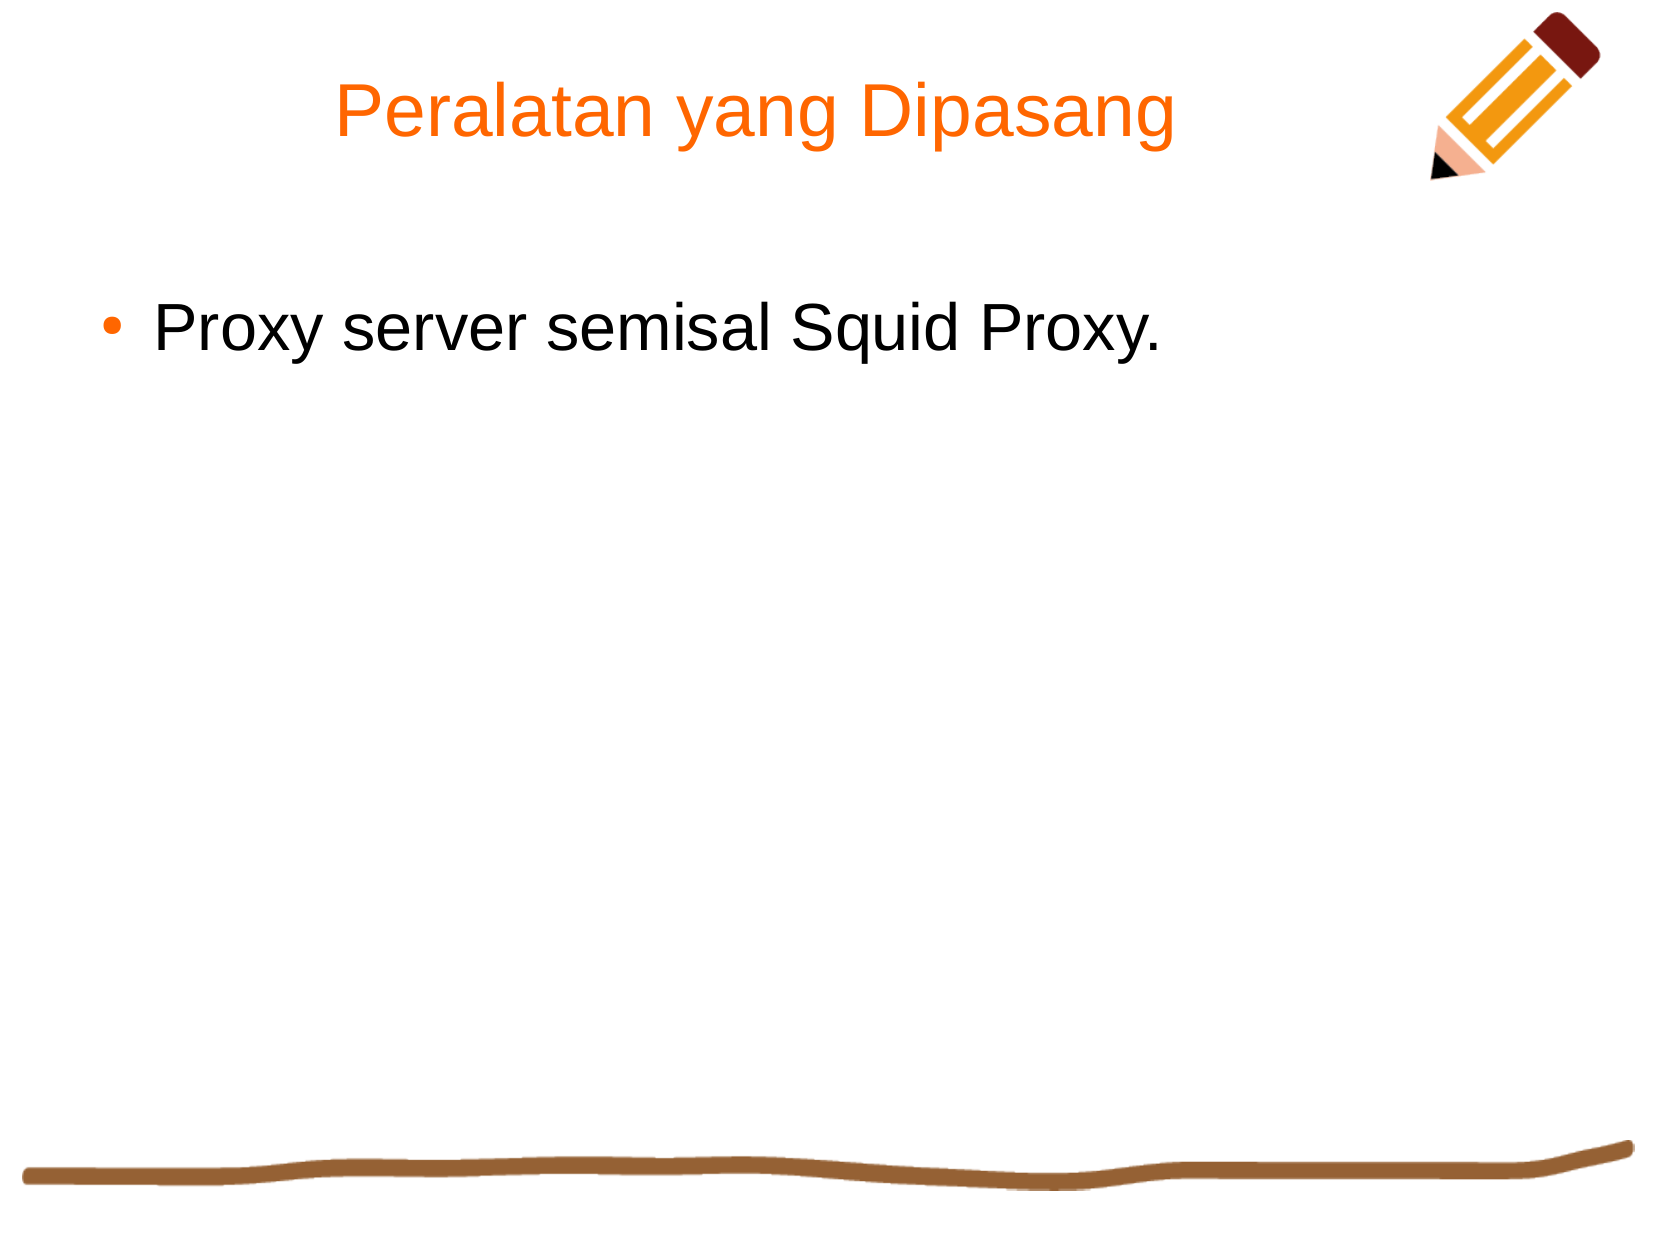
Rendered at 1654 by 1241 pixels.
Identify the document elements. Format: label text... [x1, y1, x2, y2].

picture [1430, 12, 1601, 181]
list Proxy server semisal Squid Proxy. [82, 290, 1501, 1122]
picture [22, 1140, 1635, 1191]
title Peralatan yang Dipasang [82, 49, 1430, 172]
